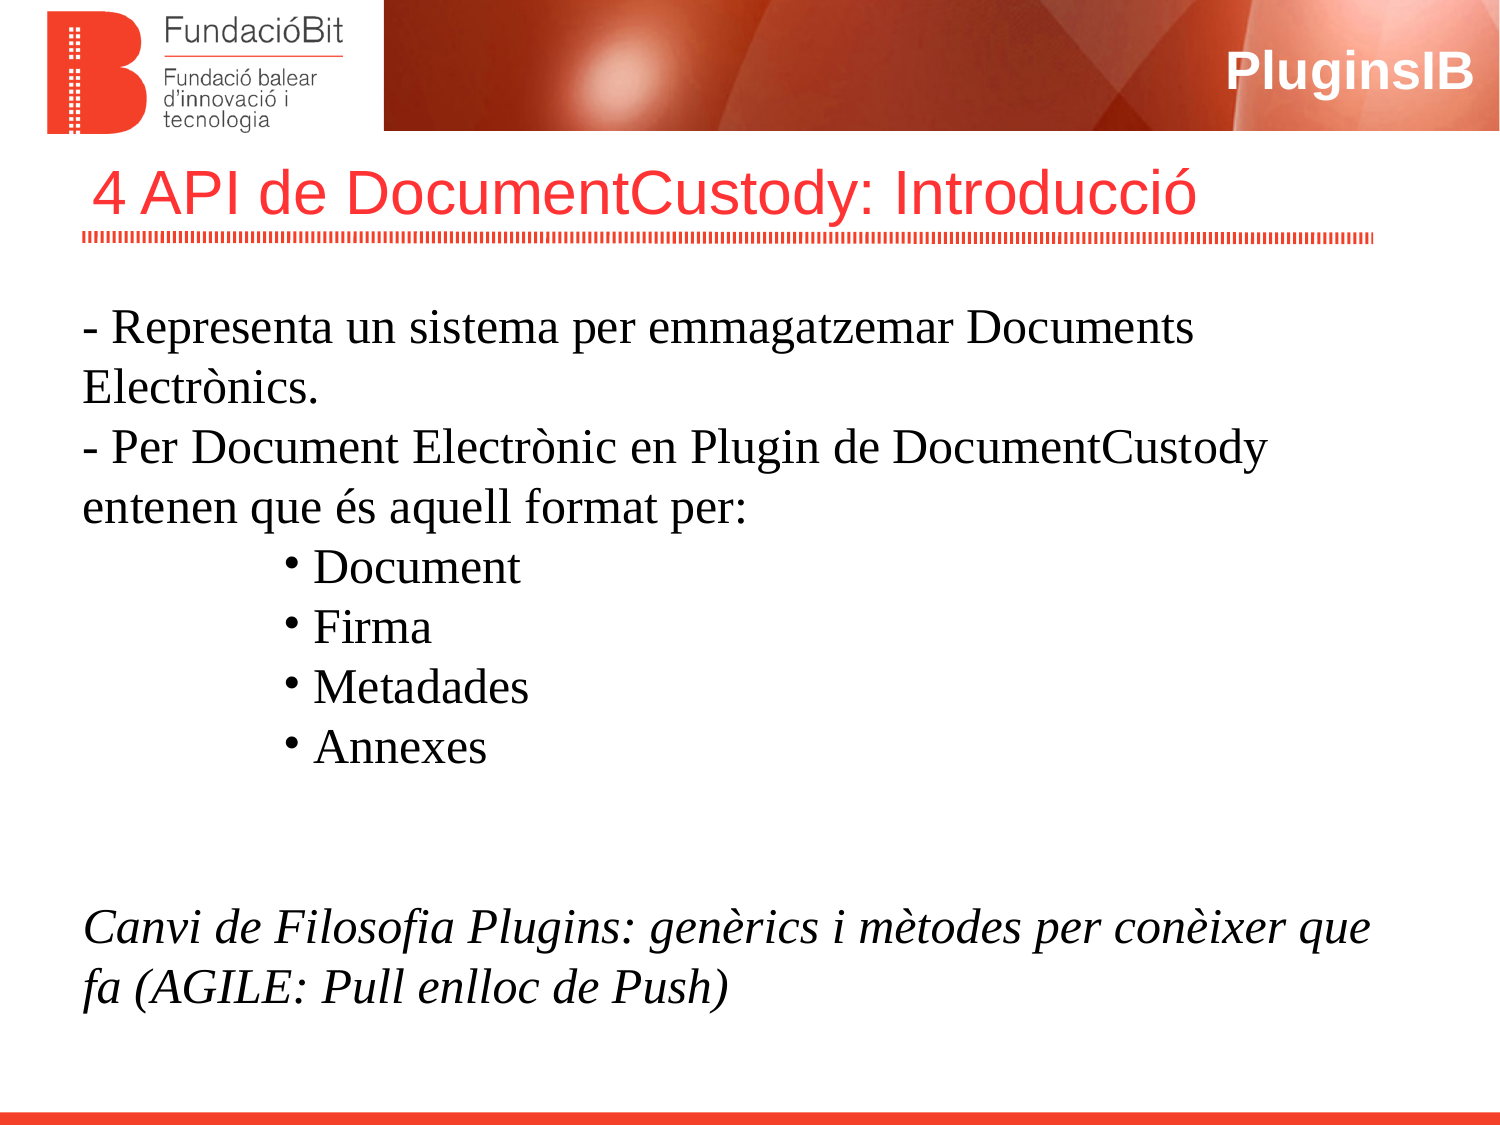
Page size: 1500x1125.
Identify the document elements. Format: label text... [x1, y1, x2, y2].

text_box - Representa un sistema per emmagatzemar Documents Electrònics. - Per Document Electrònic en Plugin de DocumentCustody entenen que és aquell format per: Document Firma Metadades Annexes Canvi de Filosofia Plugins: genèrics i mètodes per conèixer que fa (AGILE: Pull enlloc de Push) [67, 285, 1426, 1021]
picture [47, 11, 343, 134]
title PluginsIB [324, 19, 1477, 123]
picture [383, 0, 1500, 131]
list 4 API de DocumentCustody: Introducció [40, 158, 1426, 275]
